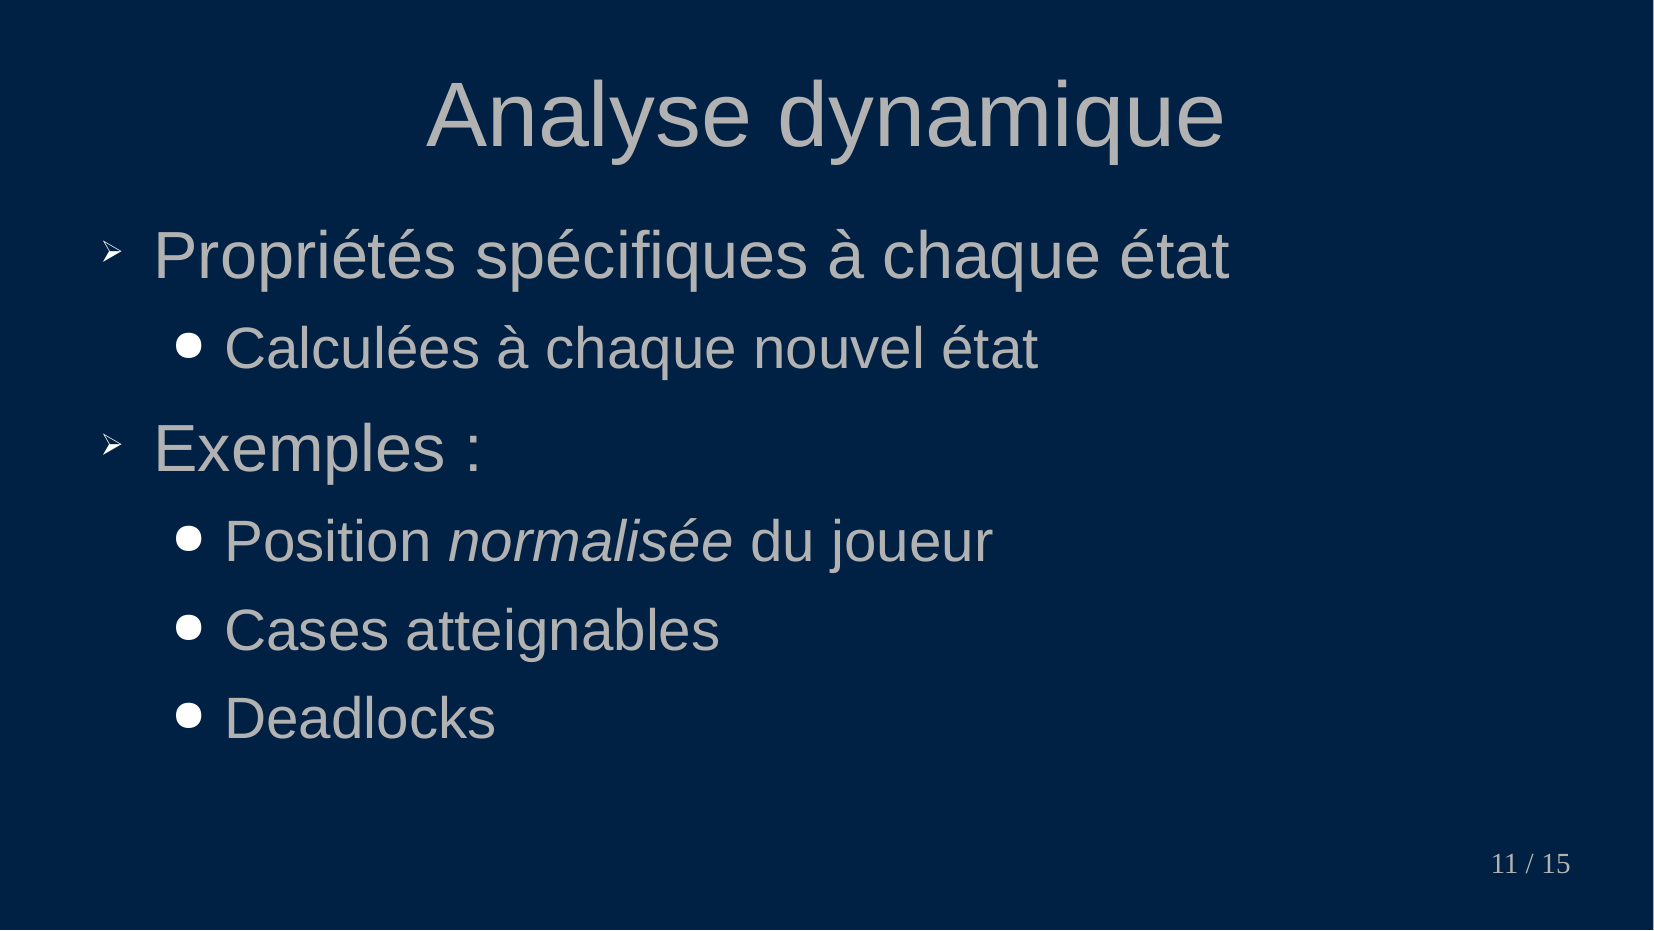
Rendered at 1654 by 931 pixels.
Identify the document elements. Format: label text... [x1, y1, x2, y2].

list Propriétés spécifiques à chaque état Calculées à chaque nouvel état Exemples : Position normalisée du joueur Cases atteignables Deadlocks [82, 217, 1571, 758]
title Analyse dynamique [82, 37, 1571, 193]
